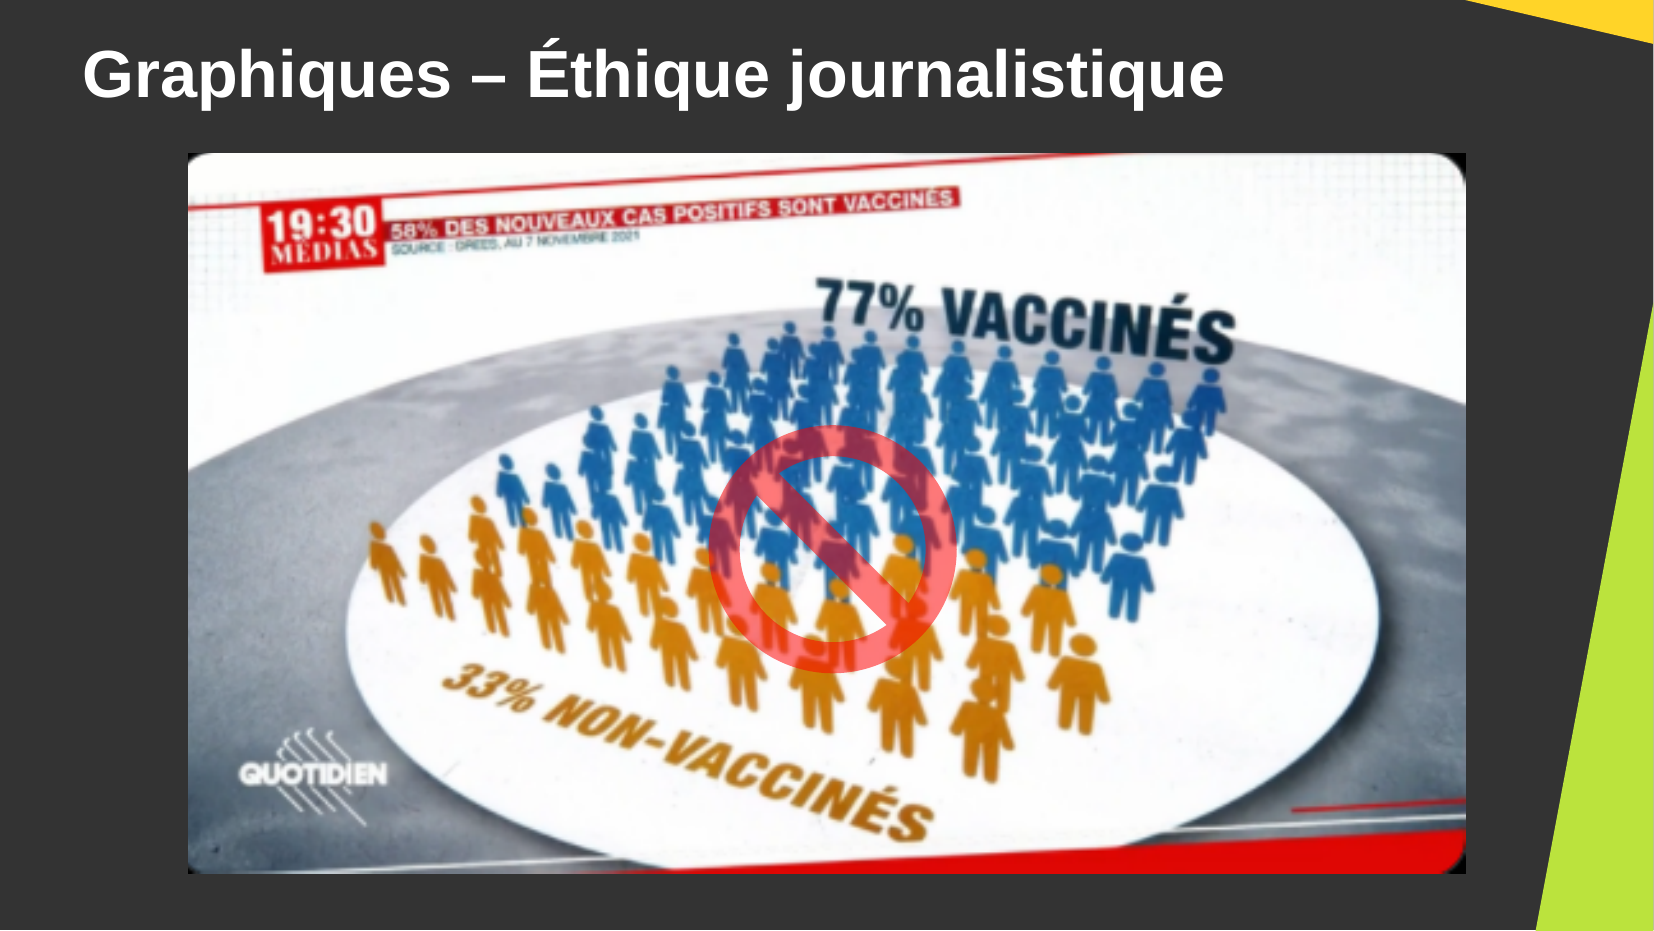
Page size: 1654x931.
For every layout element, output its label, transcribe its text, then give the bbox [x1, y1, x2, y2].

text_box [708, 425, 957, 674]
picture [188, 153, 1466, 875]
text_box [1465, 0, 1654, 45]
title Graphiques – Éthique journalistique [82, 37, 1571, 130]
text_box [1535, 299, 1654, 931]
